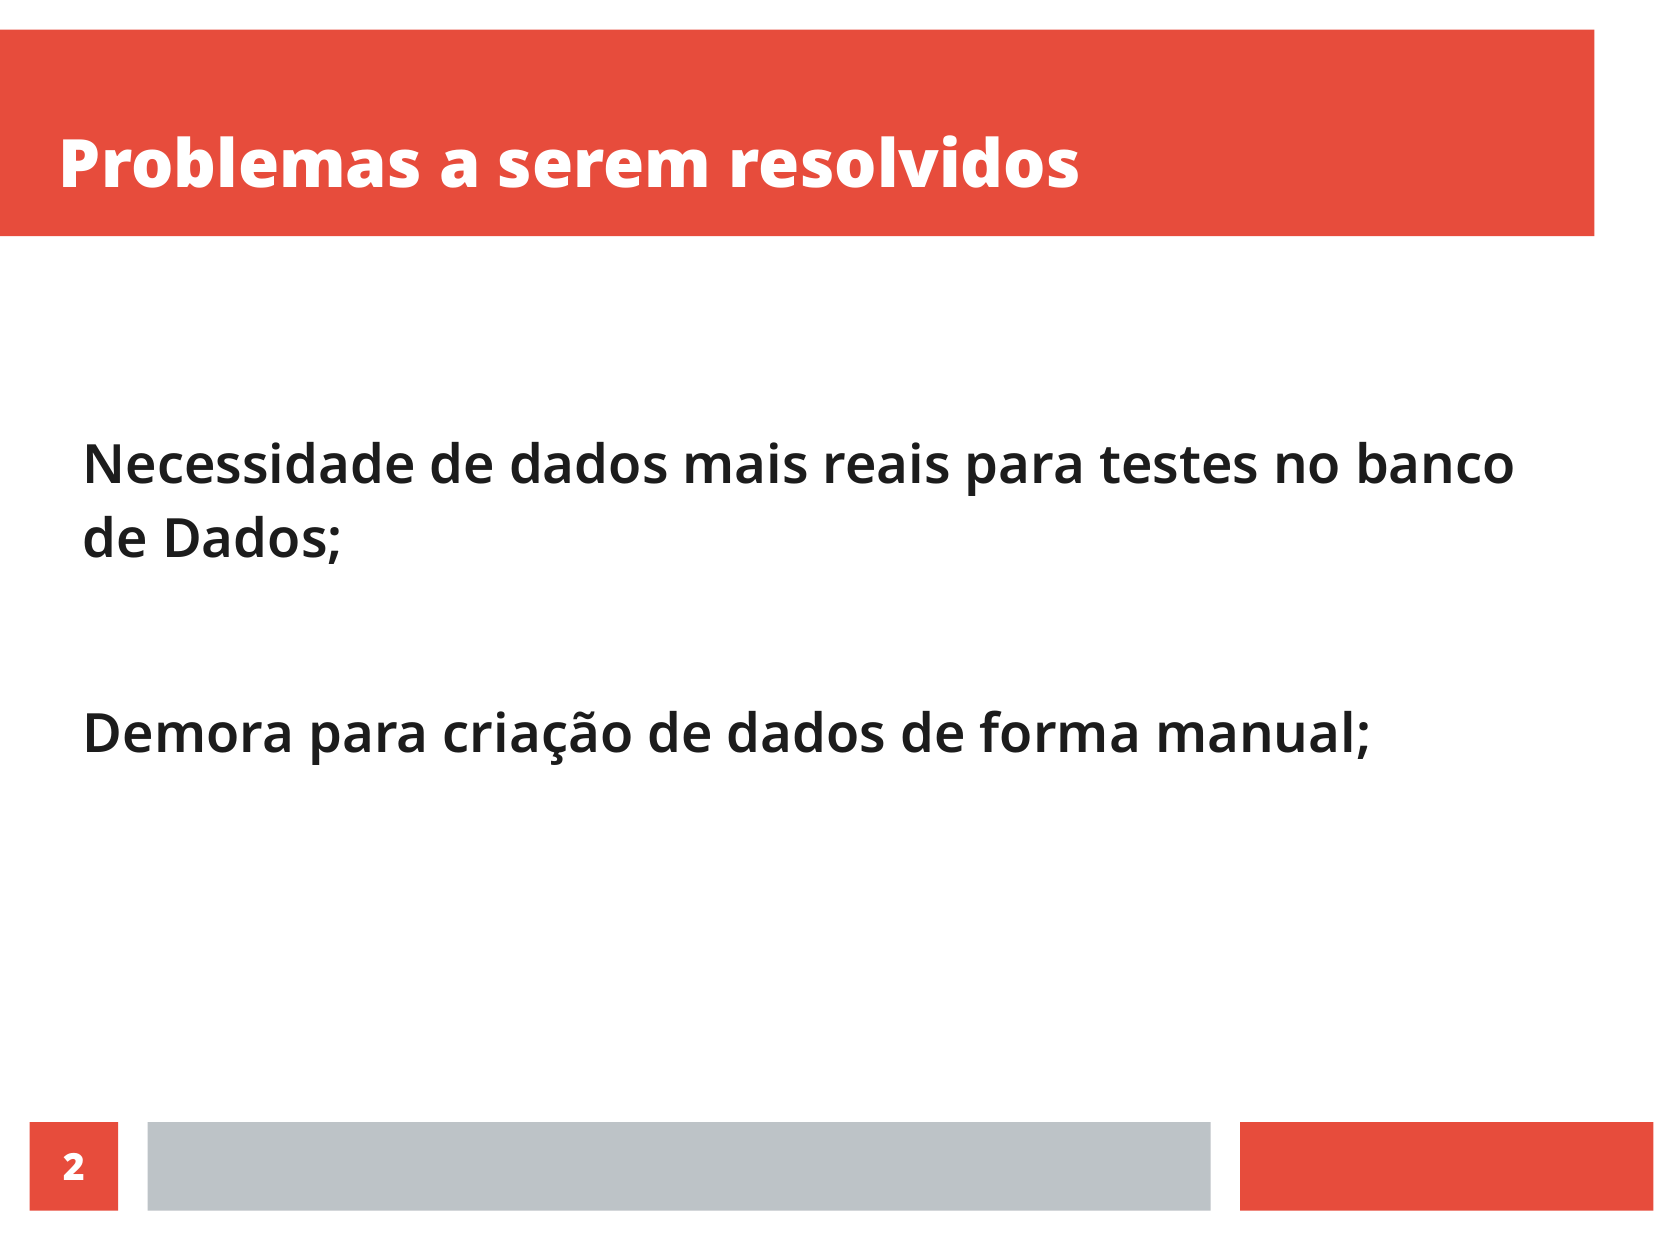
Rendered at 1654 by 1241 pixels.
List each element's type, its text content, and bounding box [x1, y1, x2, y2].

list Necessidade de dados mais reais para testes no banco de Dados; Demora para criação de dados de forma manual; [82, 425, 1589, 827]
title Problemas a serem resolvidos [59, 59, 1595, 207]
